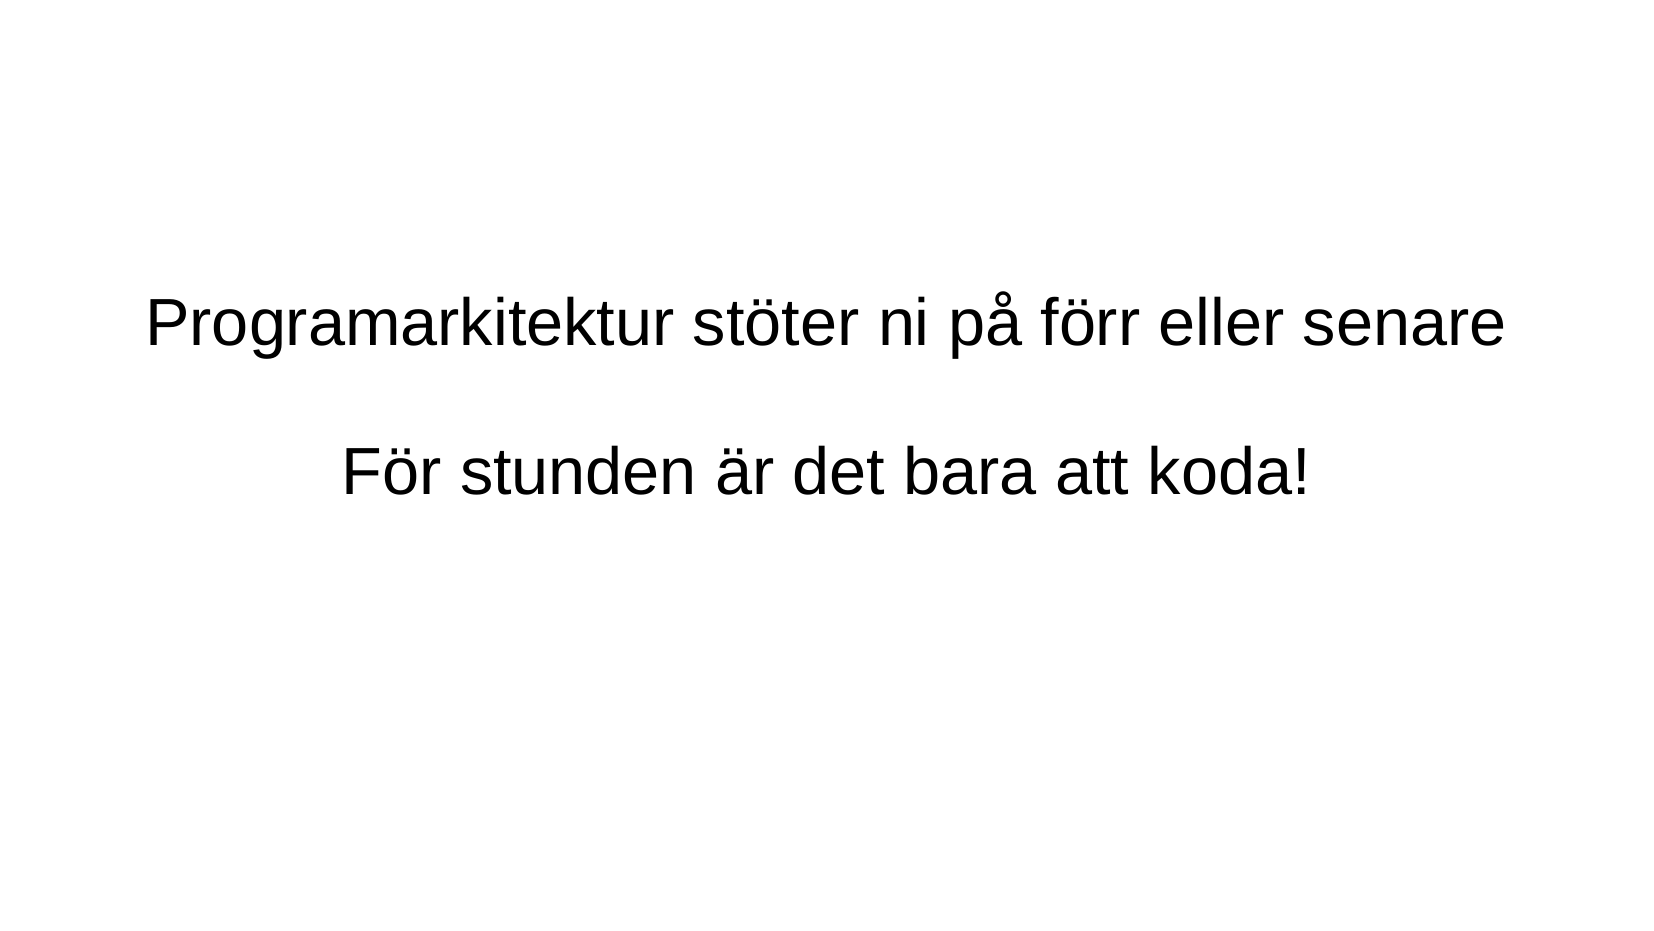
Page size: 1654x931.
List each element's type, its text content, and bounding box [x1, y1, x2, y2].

subtitle Programarkitektur stöter ni på förr eller senare För stunden är det bara att koda! [82, 37, 1571, 757]
